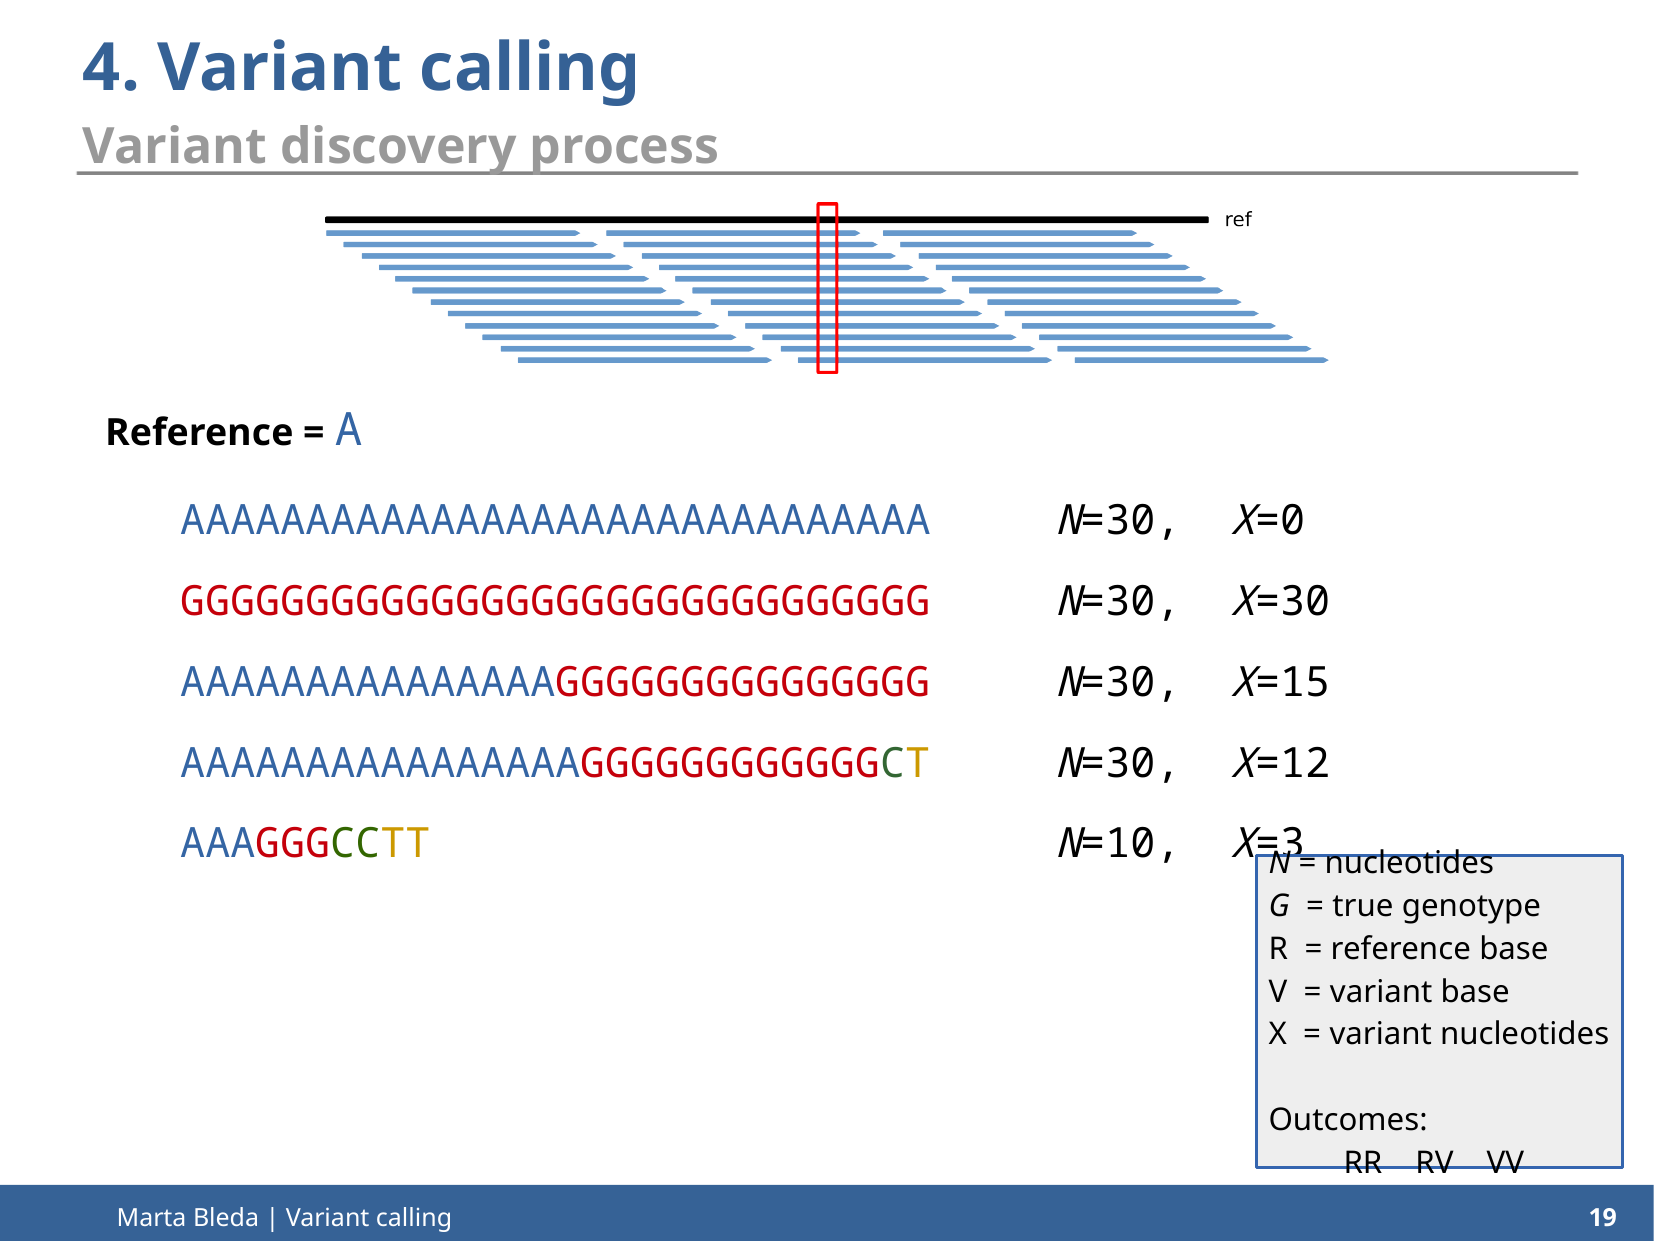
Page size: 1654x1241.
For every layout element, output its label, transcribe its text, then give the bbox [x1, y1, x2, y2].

text_box N = nucleotides G = true genotype R = reference base V = variant base X = variant nucleotides Outcomes: RR RV VV [1256, 855, 1623, 1168]
picture [540, 170, 1580, 175]
picture [74, 170, 490, 175]
picture [497, 170, 533, 175]
title 4. Variant calling Variant discovery process [82, 31, 1571, 166]
picture [325, 202, 1329, 374]
list Reference = A AAAAAAAAAAAAAAAAAAAAAAAAAAAAAA N=30, X=0 GGGGGGGGGGGGGGGGGGGGGGGGGGGGGG N=30, X=30 AAAAAAAAAAAAAAAGGGGGGGGGGGGGGG N=30, X=15 AAAAAAAAAAAAAAAAGGGGGGGGGGGGCT N=30, X=12 AAAGGGCCTT N=10, X=3 [105, 396, 1572, 1139]
